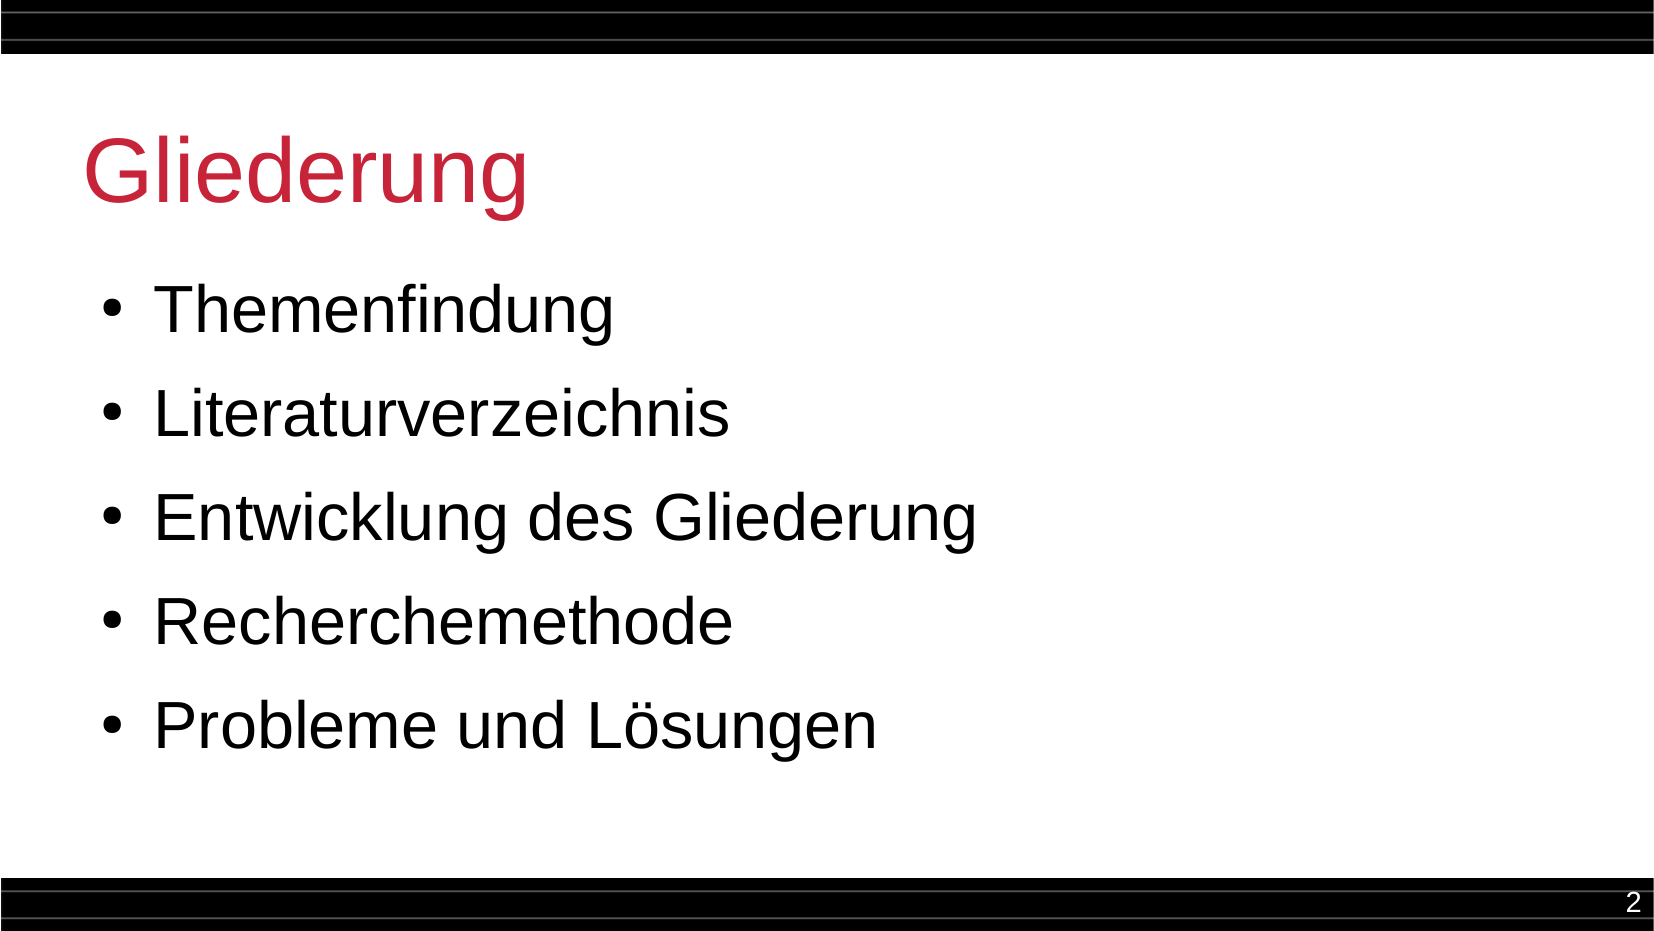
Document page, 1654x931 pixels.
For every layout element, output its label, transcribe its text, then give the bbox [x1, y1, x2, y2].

picture [1, 0, 1654, 54]
picture [1, 878, 1654, 931]
title Gliederung [82, 92, 1571, 249]
list Themenfindung Literaturverzeichnis Entwicklung des Gliederung Recherchemethode Probleme und Lösungen [82, 271, 1571, 851]
